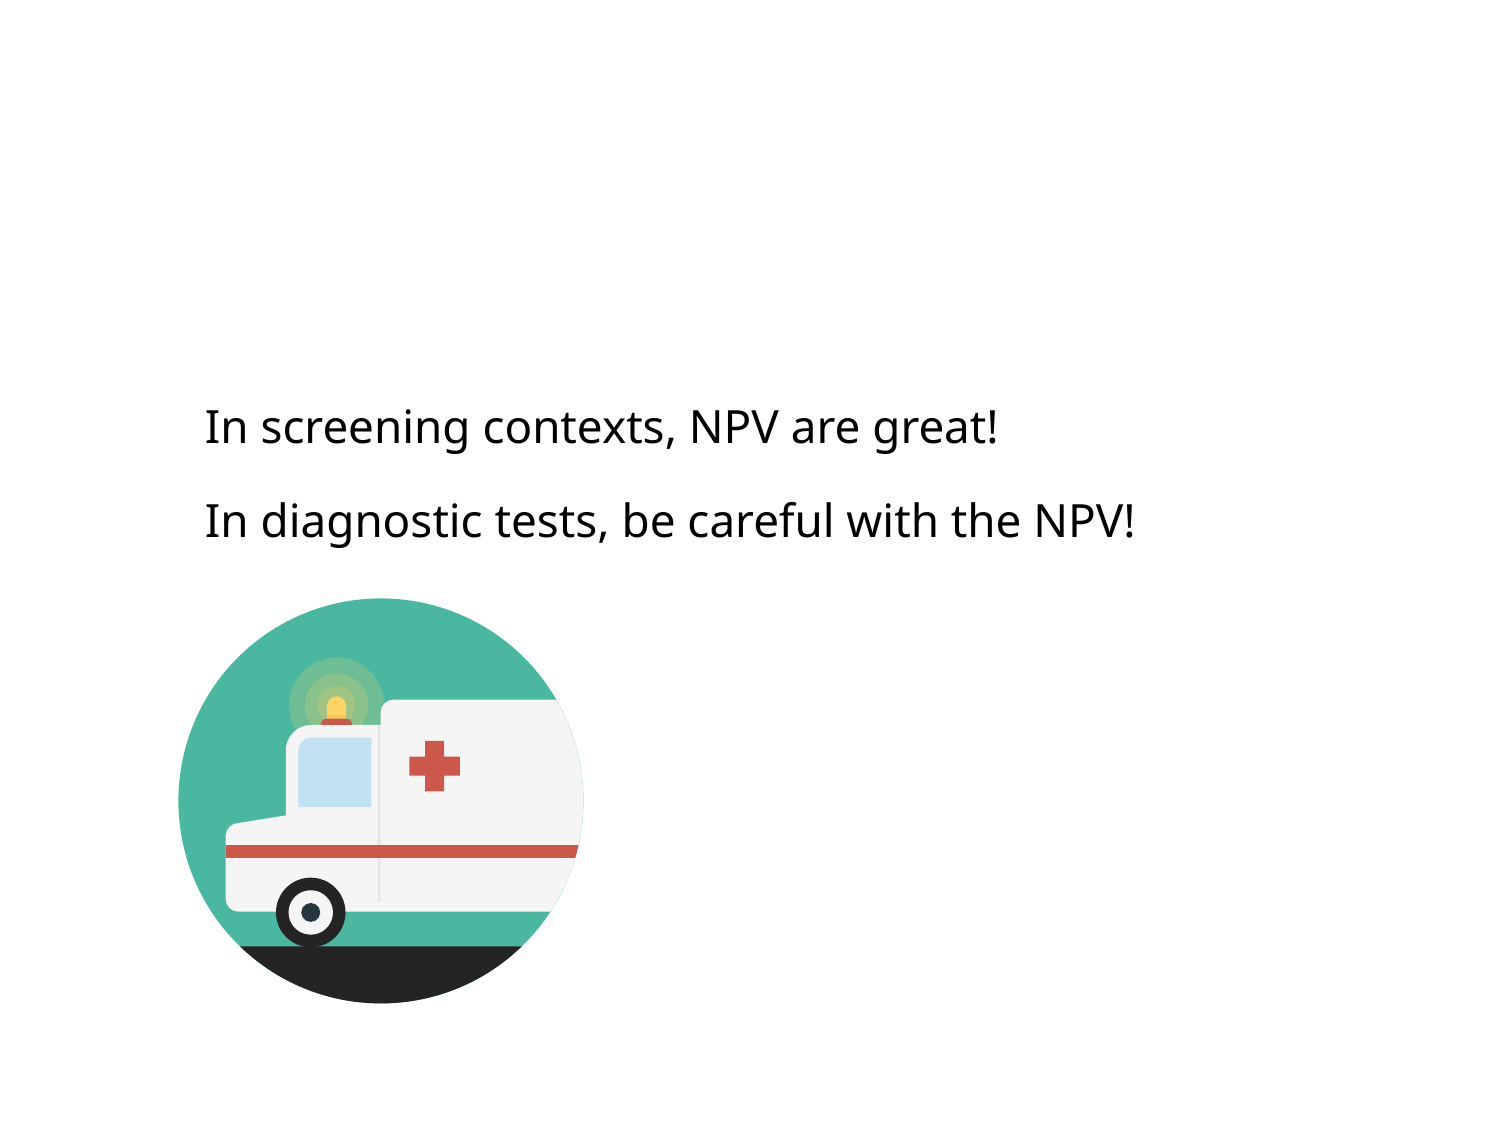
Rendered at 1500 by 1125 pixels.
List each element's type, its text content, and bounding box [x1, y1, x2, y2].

picture [176, 596, 586, 1006]
text_box In screening contexts, NPV are great! In diagnostic tests, be careful with the NPV! [190, 356, 1306, 773]
